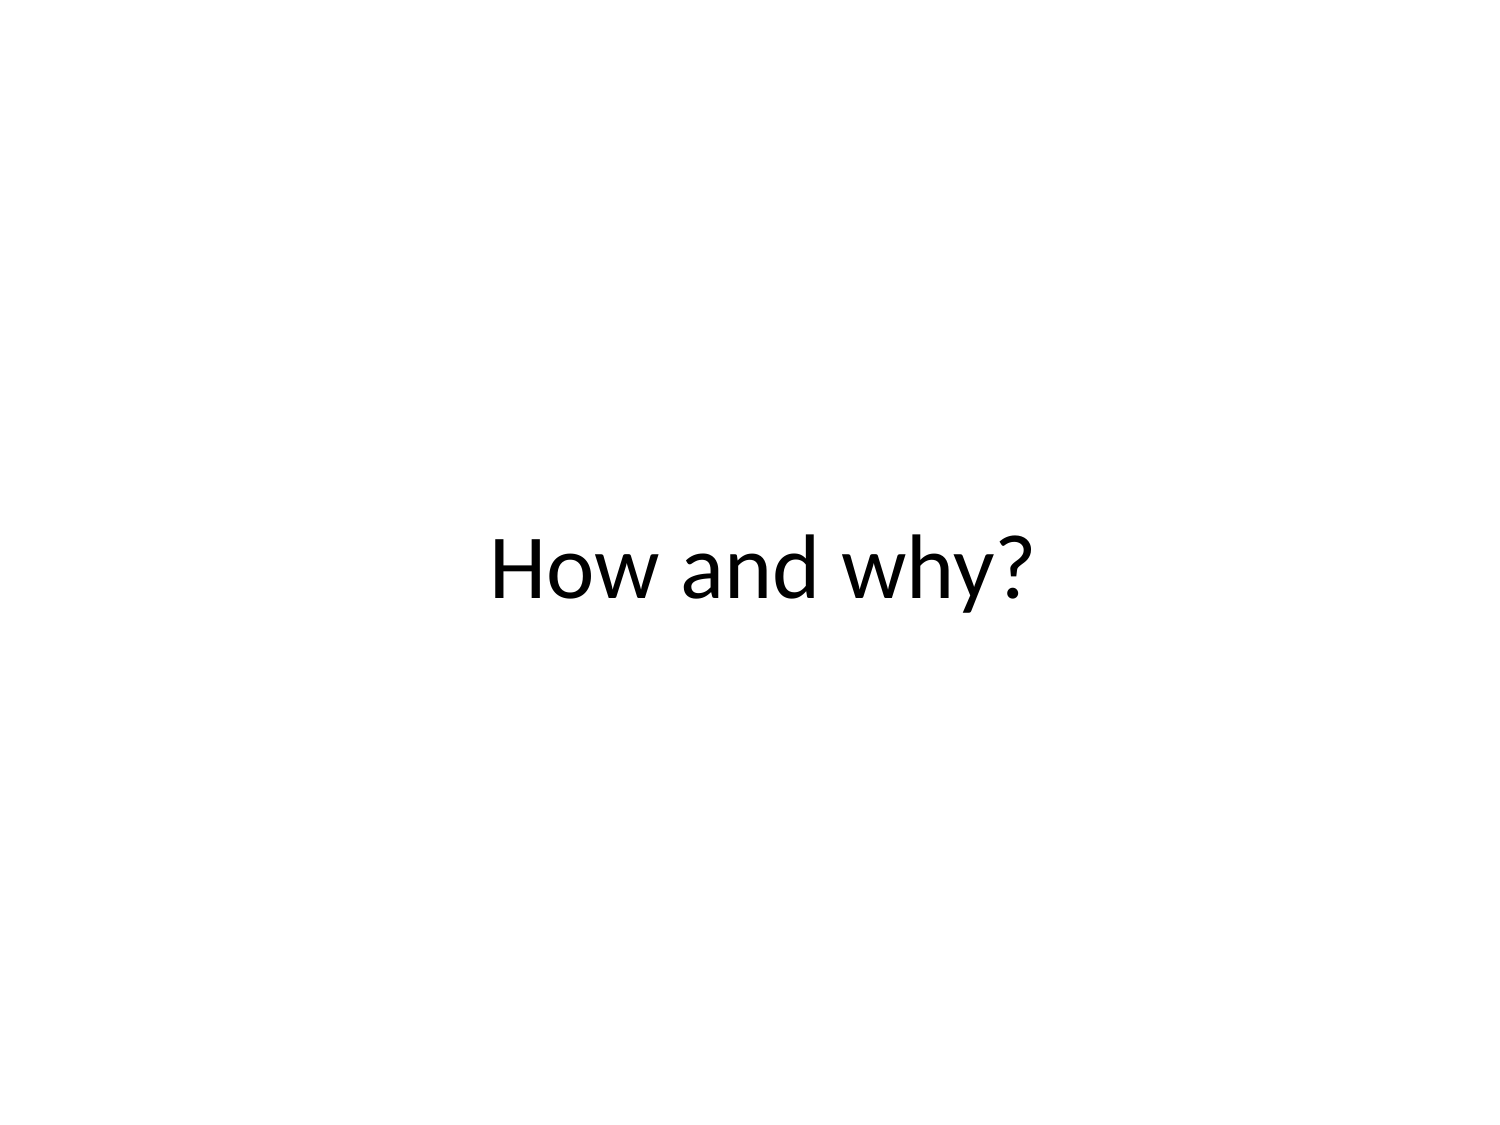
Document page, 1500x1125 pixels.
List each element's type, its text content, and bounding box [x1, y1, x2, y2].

title How and why? [88, 468, 1439, 656]
